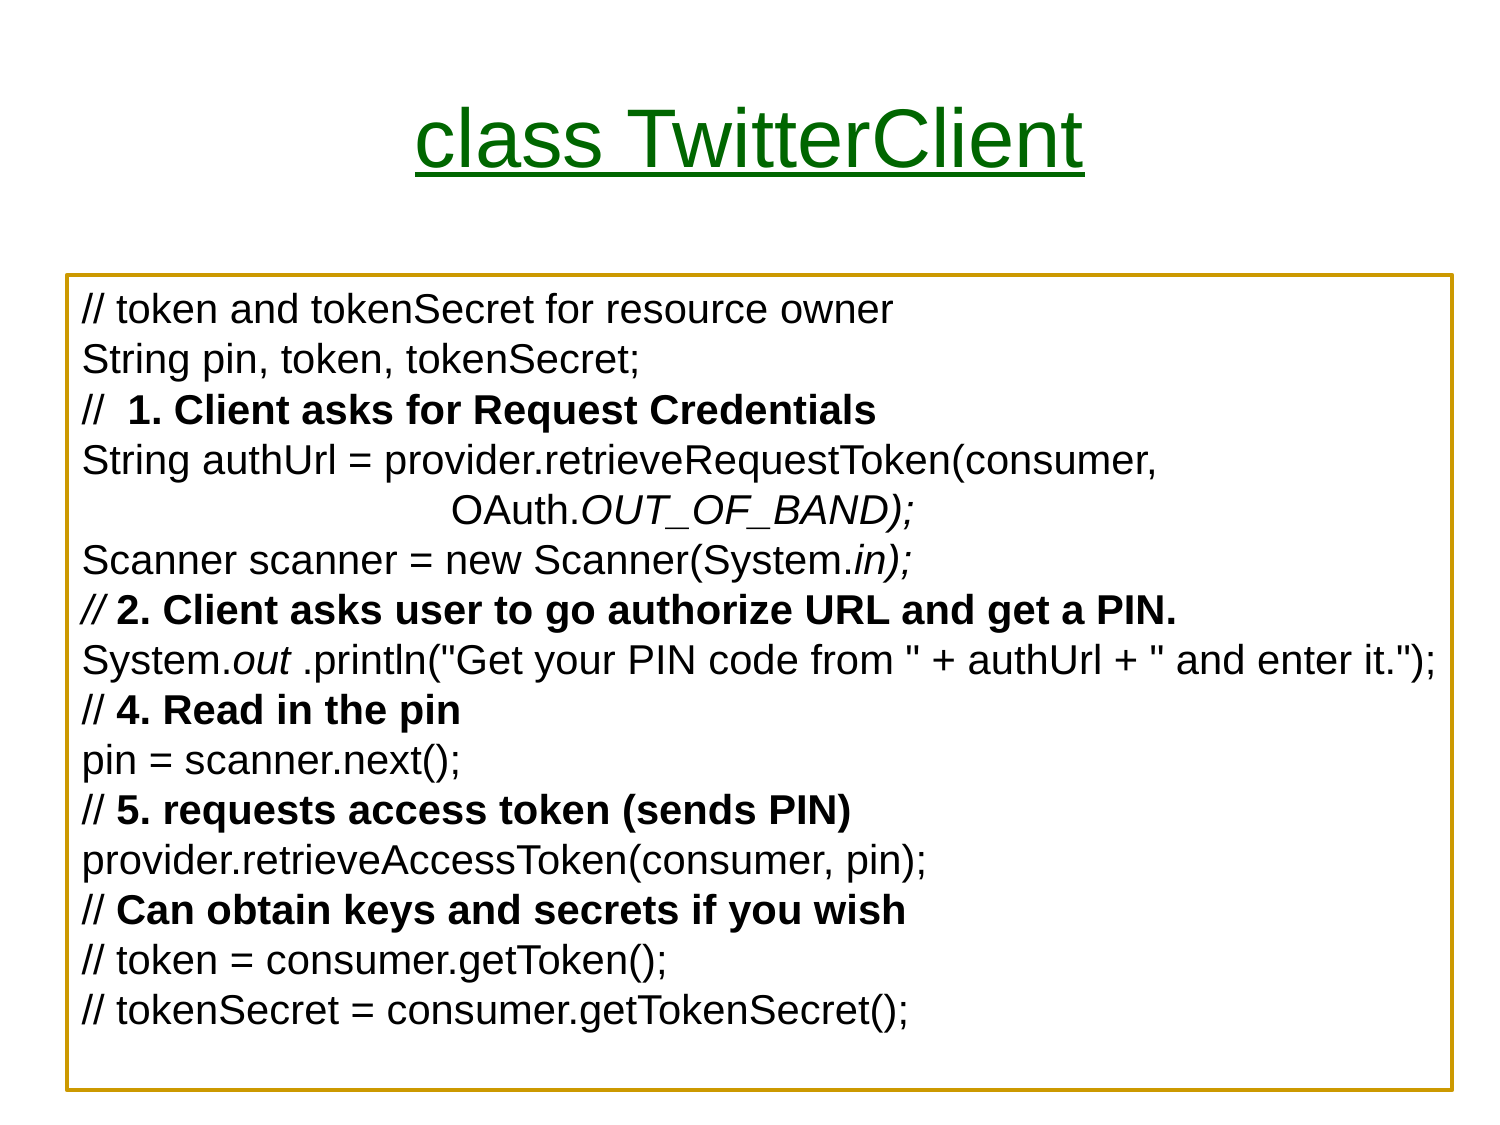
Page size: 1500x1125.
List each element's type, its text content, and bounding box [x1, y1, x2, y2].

title class TwitterClient [75, 45, 1425, 233]
text_box // token and tokenSecret for resource owner String pin, token, tokenSecret; // 1. Client asks for Request Credentials String authUrl = provider.retrieveRequestToken(consumer, OAuth.OUT_OF_BAND); Scanner scanner = new Scanner(System.in); // 2. Client asks user to go authorize URL and get a PIN. System.out .println("Get your PIN code from " + authUrl + " and enter it."); // 4. Read in the pin pin = scanner.next(); // 5. requests access token (sends PIN) provider.retrieveAccessToken(consumer, pin); // Can obtain keys and secrets if you wish // token = consumer.getToken(); // tokenSecret = consumer.getTokenSecret(); [66, 274, 1453, 1091]
